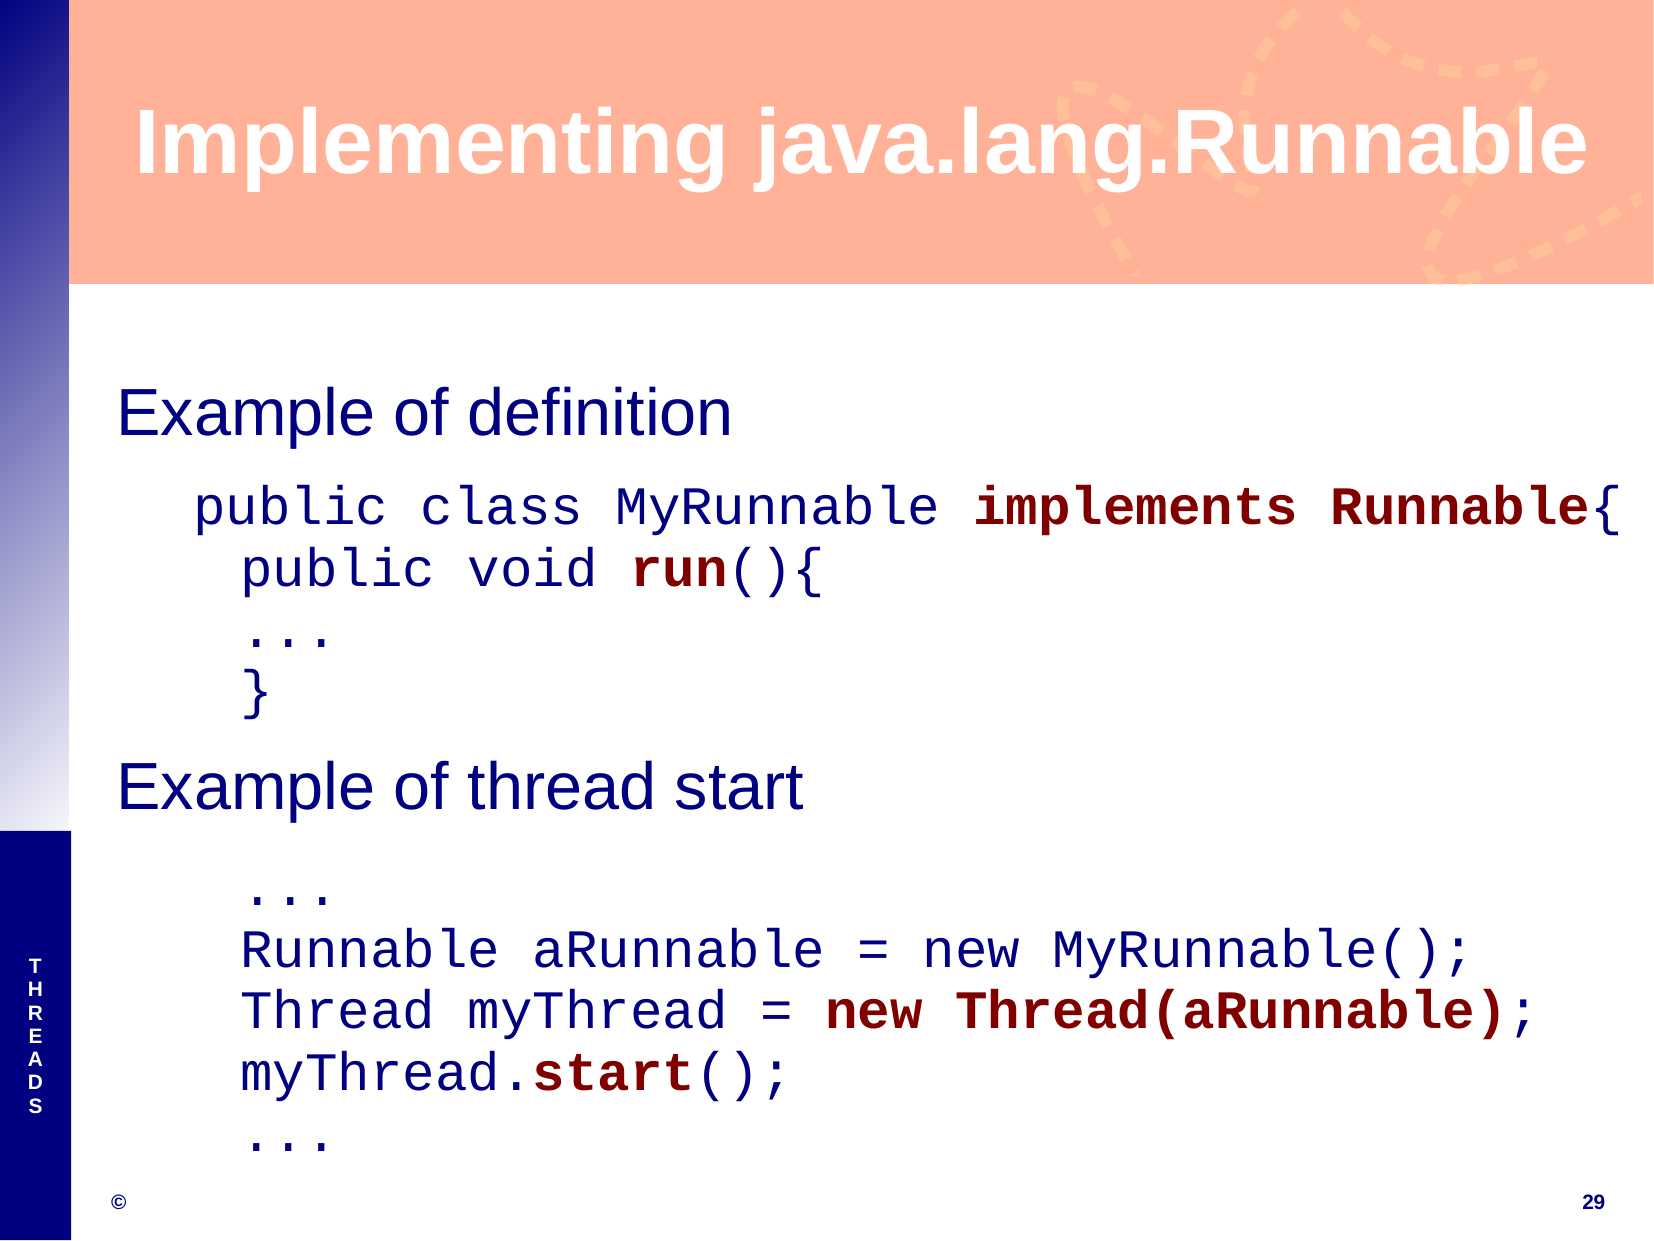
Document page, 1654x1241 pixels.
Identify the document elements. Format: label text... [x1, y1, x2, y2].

title Implementing java.lang.Runnable [72, 37, 1654, 246]
text_box T H R E A D S [0, 831, 71, 1241]
list Example of definition public class MyRunnable implements Runnable{ public void run(){ ... } Example of thread start ... Runnable aRunnable = new MyRunnable(); Thread myThread = new Thread(aRunnable); myThread.start(); ... [98, 375, 1628, 1168]
